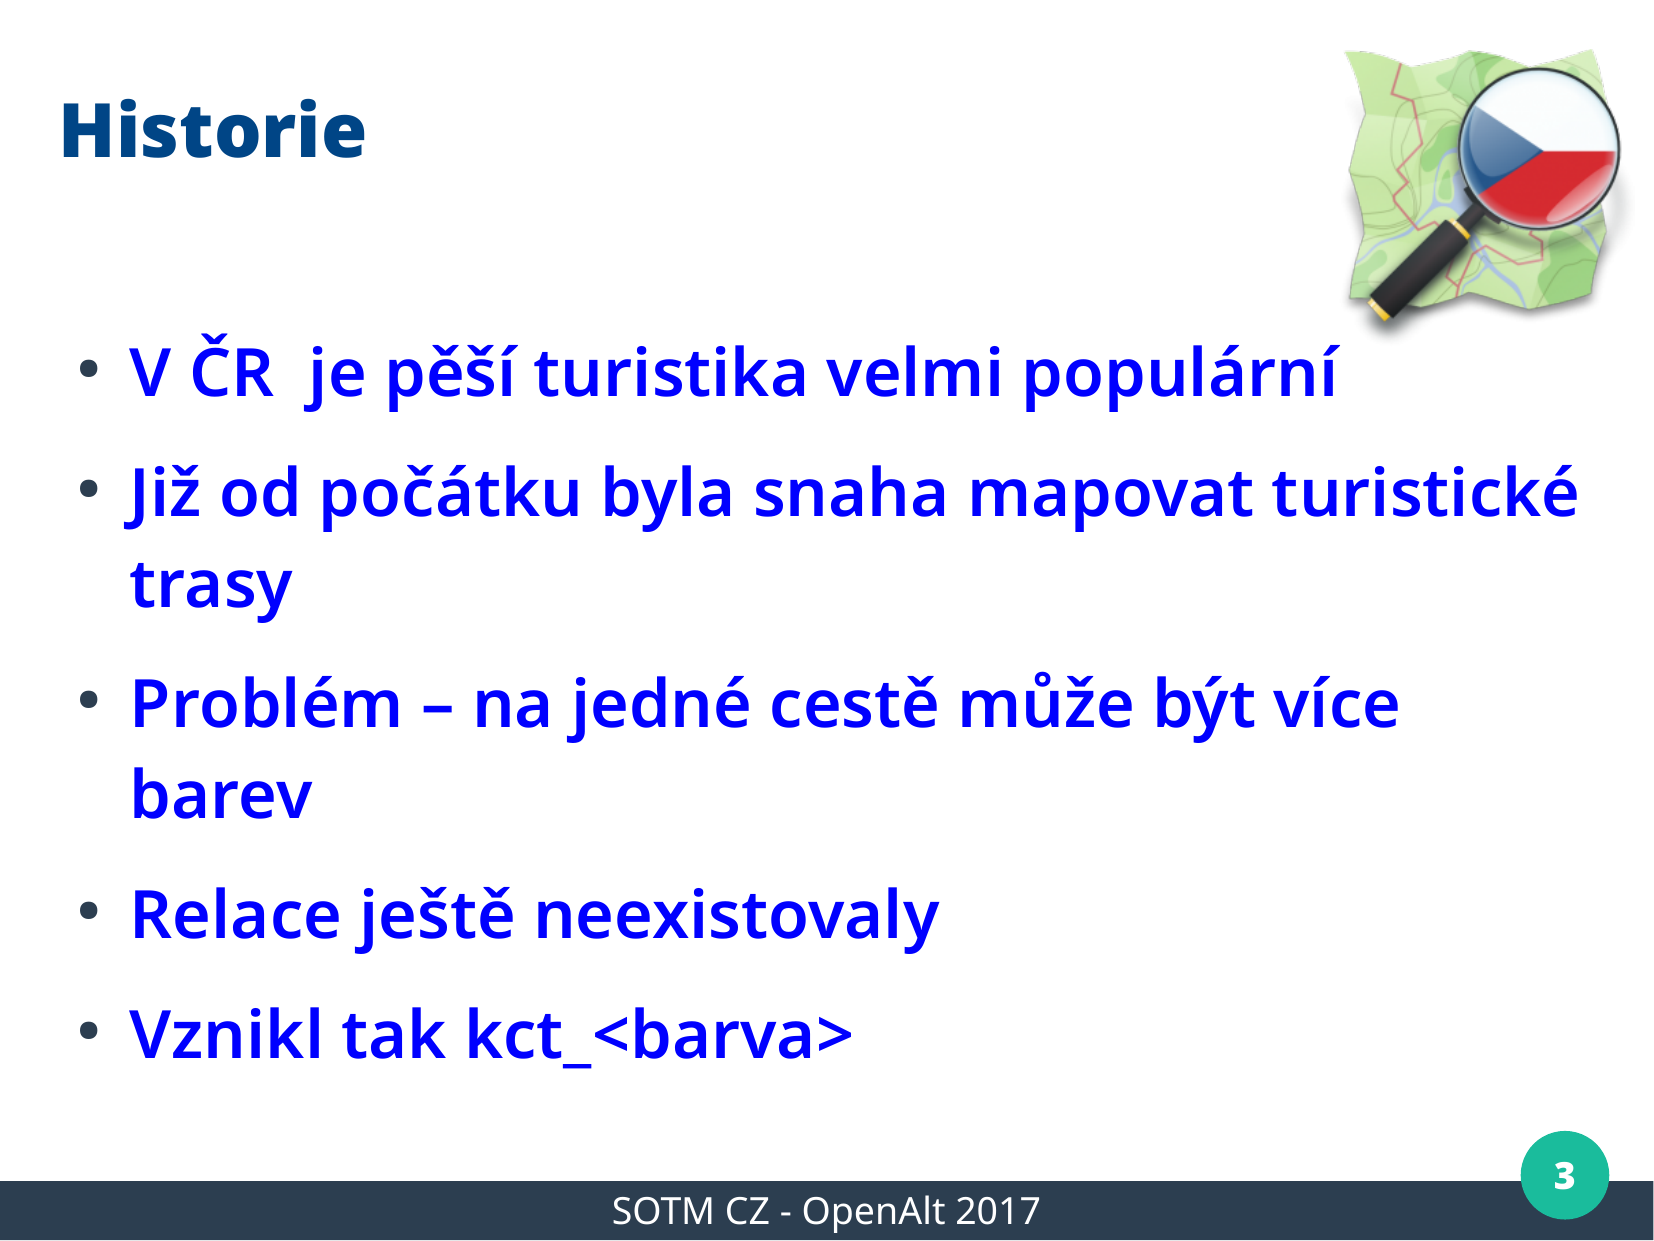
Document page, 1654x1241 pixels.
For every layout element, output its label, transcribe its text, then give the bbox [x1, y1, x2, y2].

picture [1334, 49, 1635, 350]
title Historie [59, 49, 1347, 207]
list V ČR je pěší turistika velmi populární Již od počátku byla snaha mapovat turistické trasy Problém – na jedné cestě může být více barev Relace ještě neexistovaly Vznikl tak kct_<barva> [59, 324, 1595, 1152]
